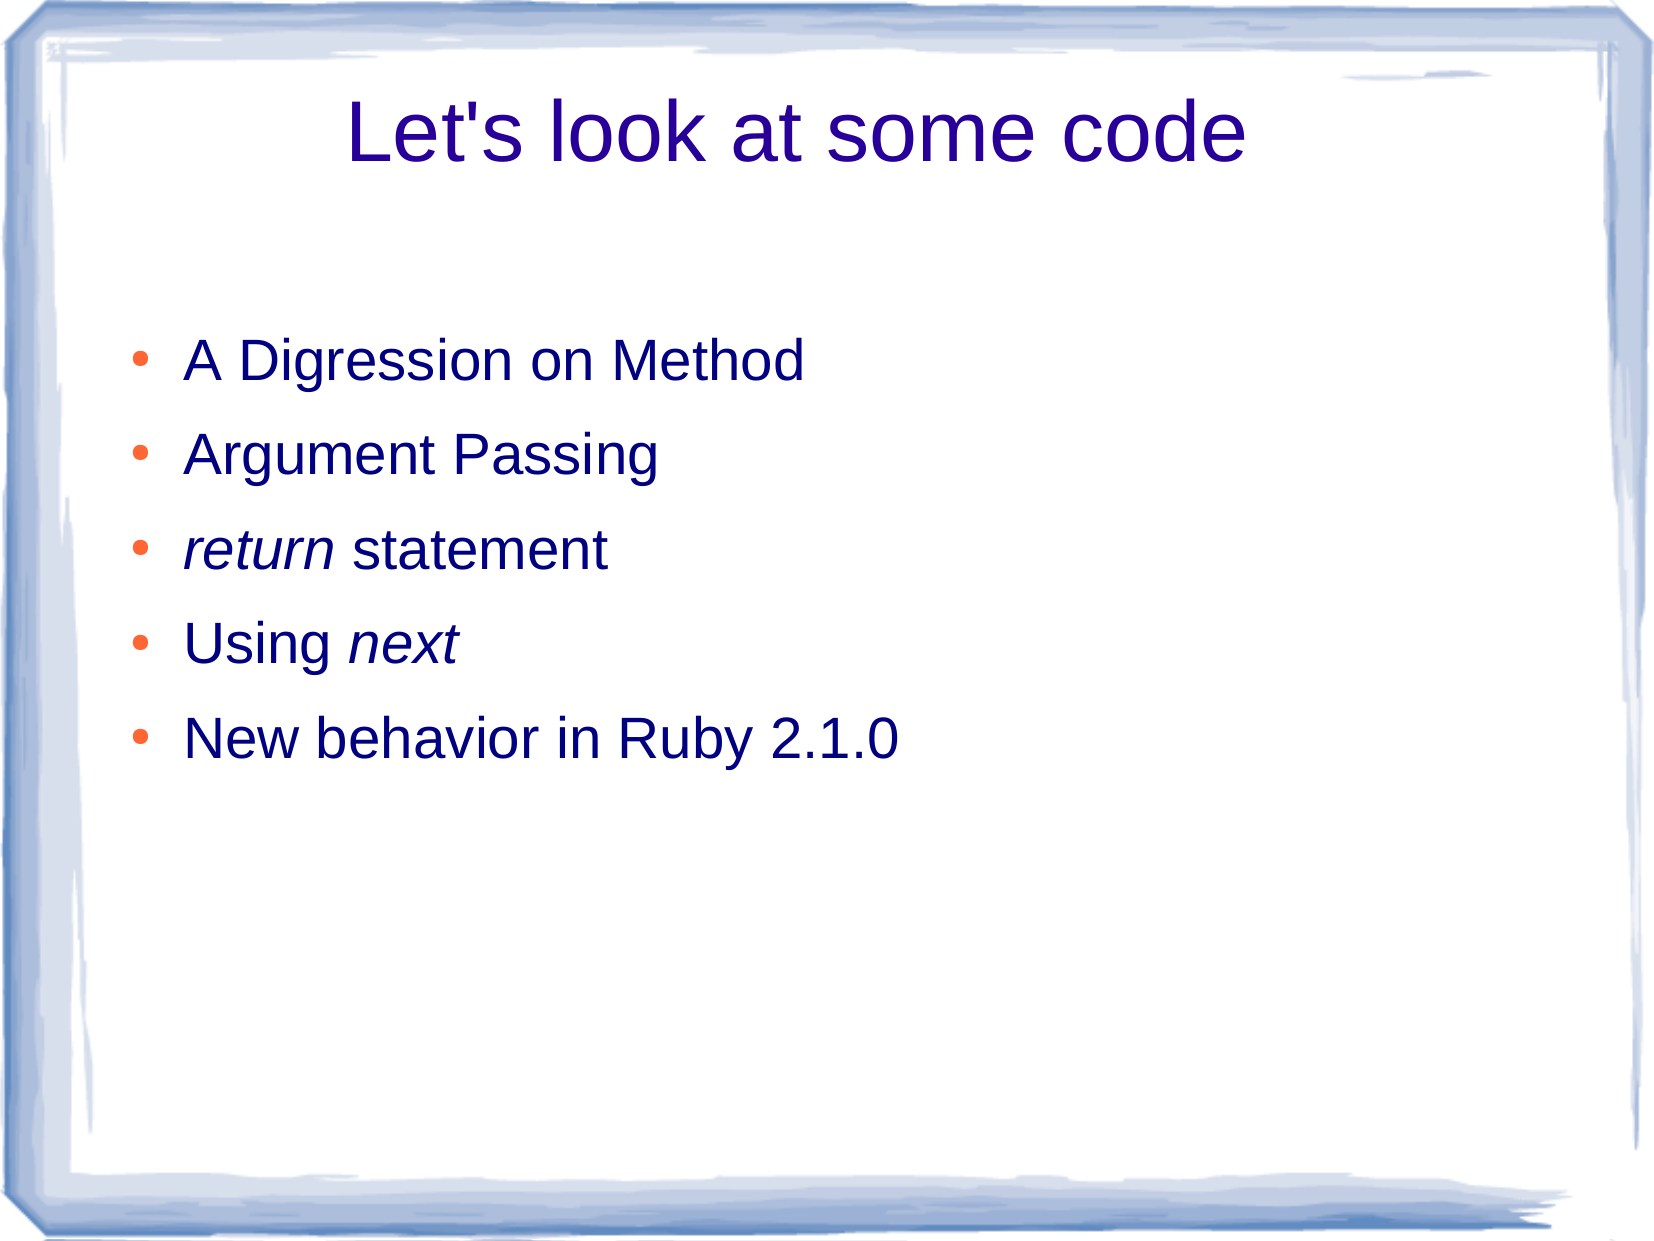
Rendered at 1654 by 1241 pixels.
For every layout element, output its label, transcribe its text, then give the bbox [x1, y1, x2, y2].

picture [0, 0, 1654, 1241]
title Let's look at some code [79, 42, 1515, 220]
list A Digression on Method Argument Passing return statement Using next New behavior in Ruby 2.1.0 [112, 327, 1514, 910]
